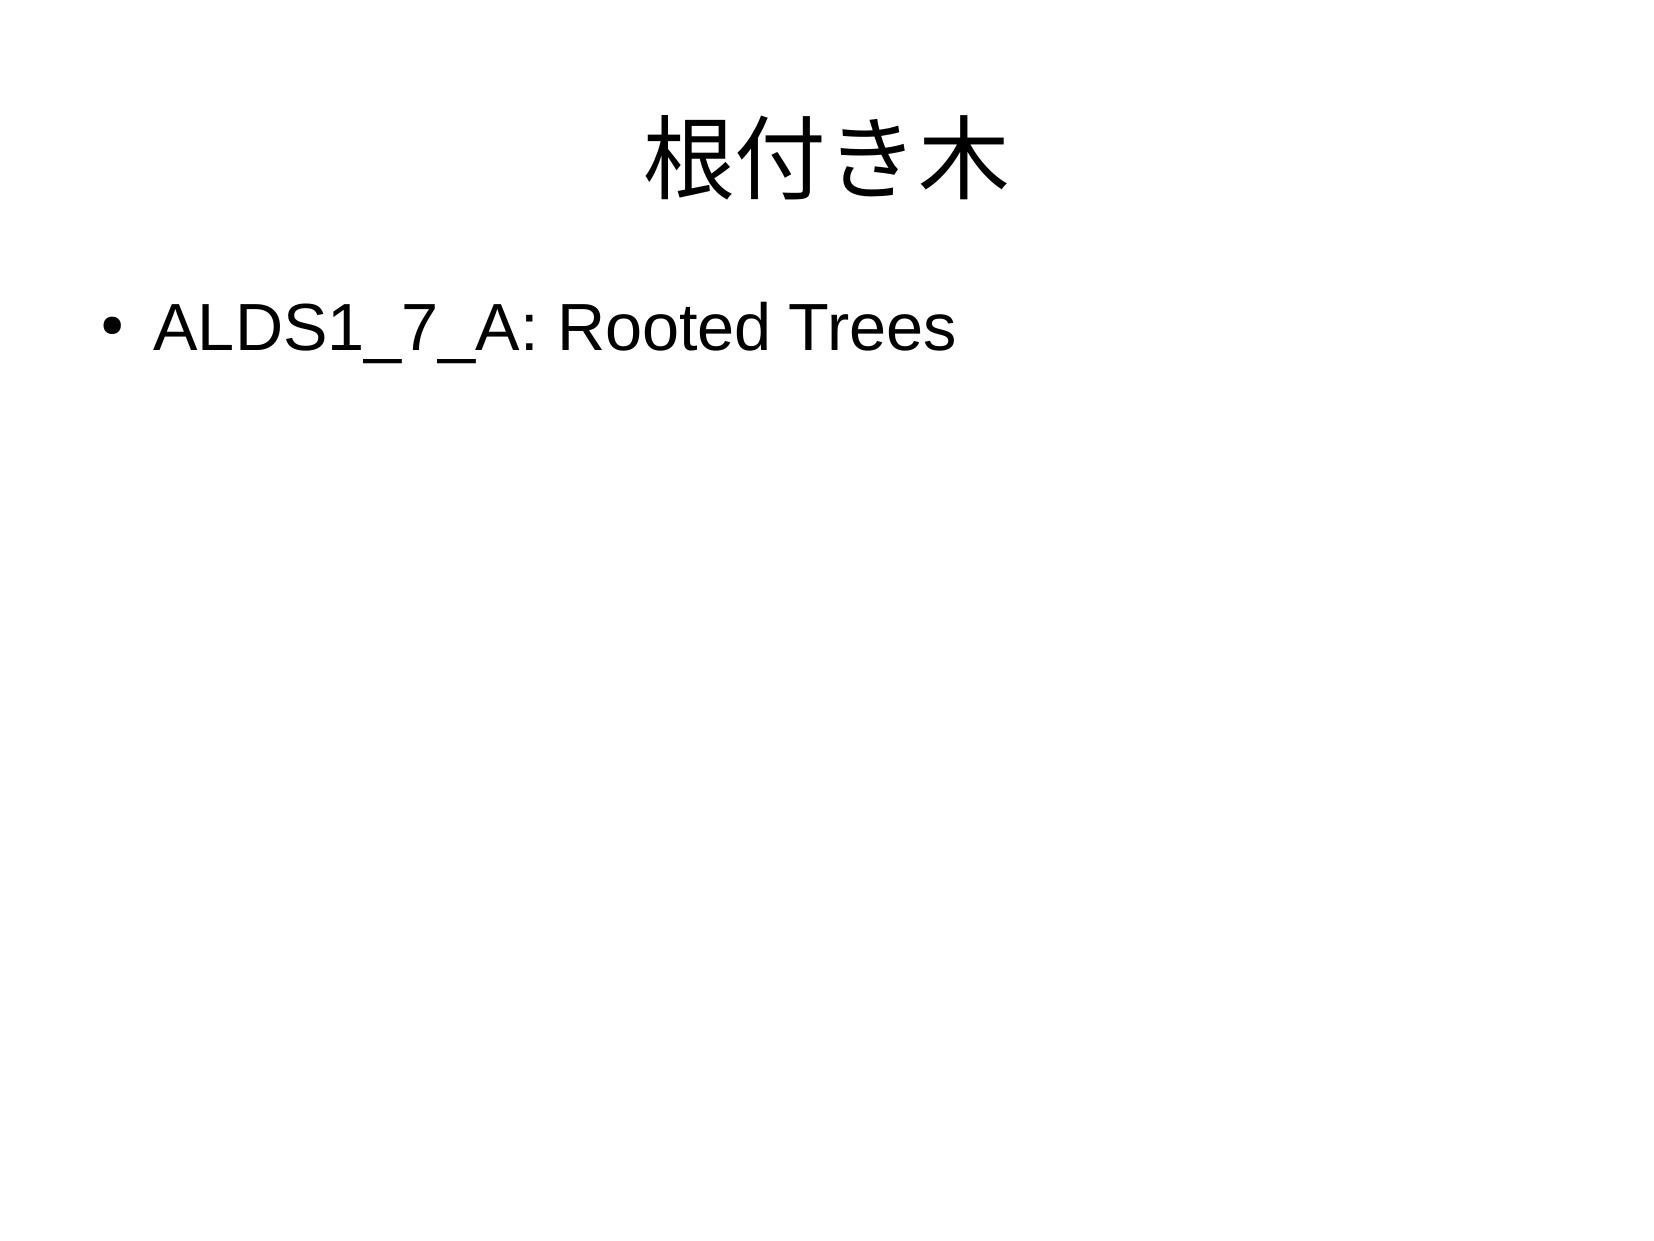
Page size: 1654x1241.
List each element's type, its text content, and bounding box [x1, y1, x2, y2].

list ALDS1_7_A: Rooted Trees [82, 290, 1571, 1010]
title 根付き木 [82, 49, 1571, 257]
